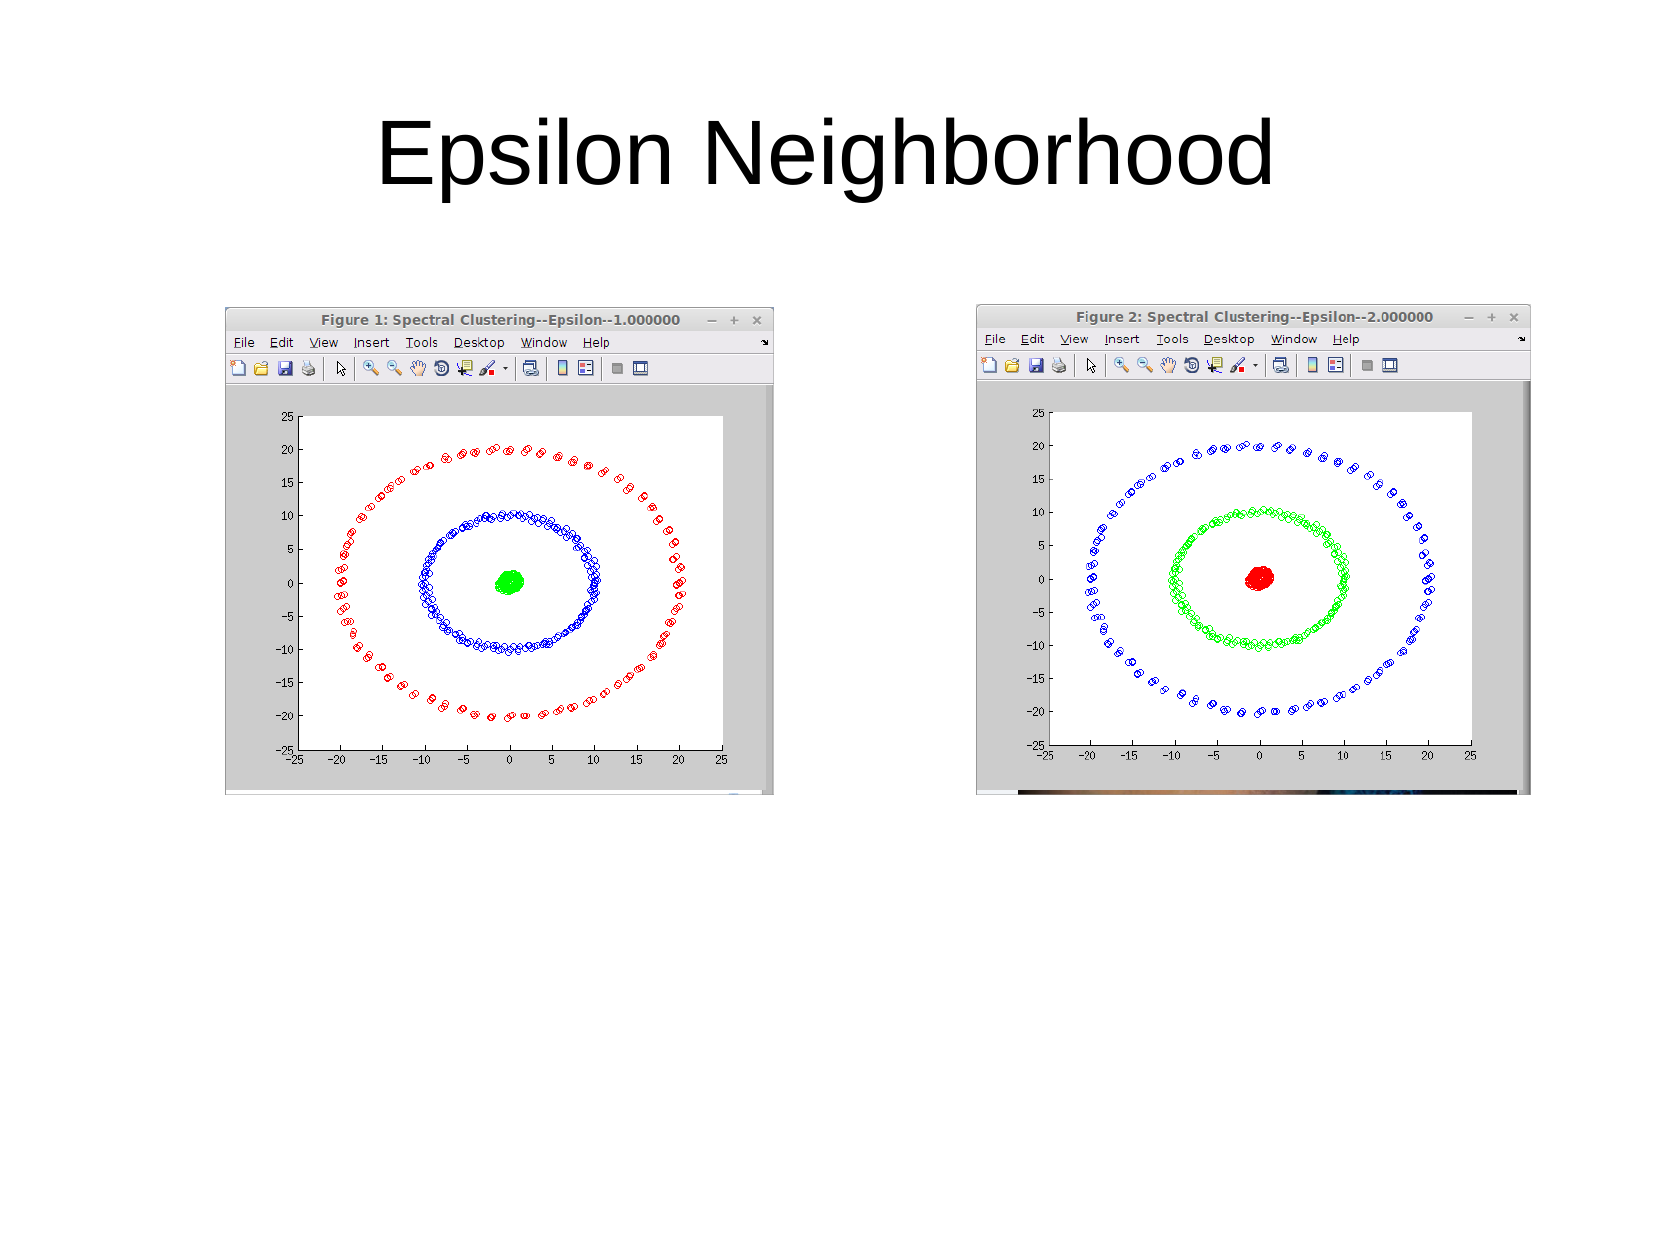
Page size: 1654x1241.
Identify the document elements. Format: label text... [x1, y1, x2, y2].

title Epsilon Neighborhood [82, 49, 1571, 257]
picture [225, 307, 774, 796]
picture [976, 304, 1531, 796]
